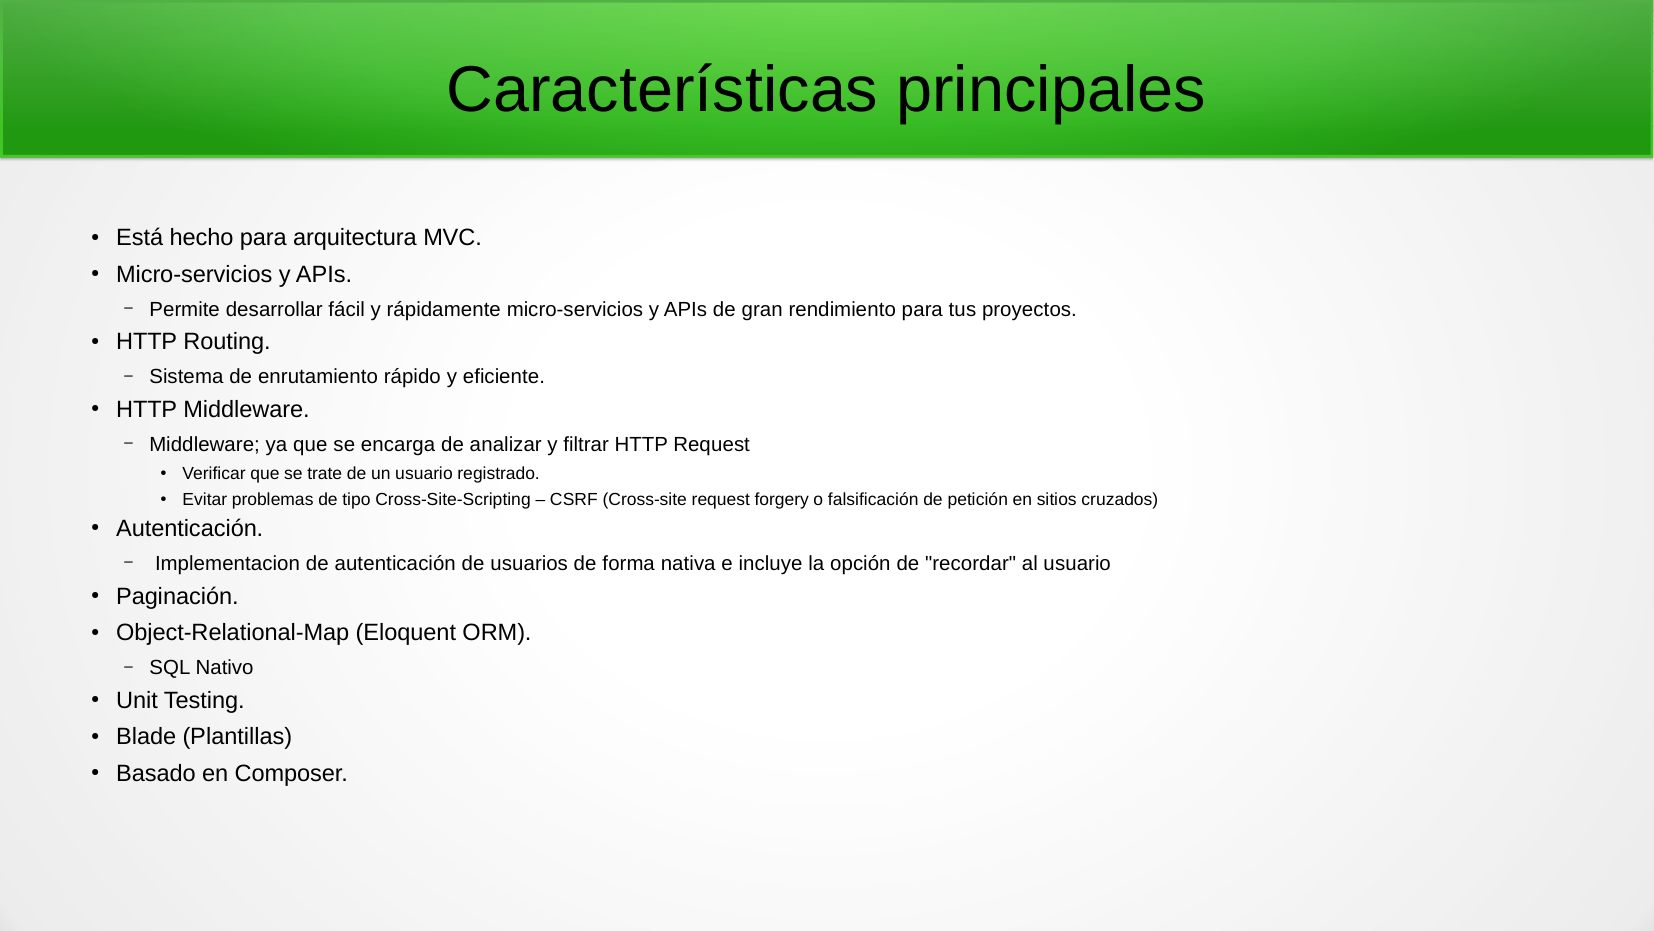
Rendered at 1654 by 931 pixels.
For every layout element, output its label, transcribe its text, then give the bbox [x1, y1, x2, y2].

list Está hecho para arquitectura MVC. Micro-servicios y APIs. Permite desarrollar fácil y rápidamente micro-servicios y APIs de gran rendimiento para tus proyectos. HTTP Routing. Sistema de enrutamiento rápido y eficiente. HTTP Middleware. Middleware; ya que se encarga de analizar y filtrar HTTP Request Verificar que se trate de un usuario registrado. Evitar problemas de tipo Cross-Site-Scripting – CSRF (Cross-site request forgery o falsificación de petición en sitios cruzados) Autenticación. Implementacion de autenticación de usuarios de forma nativa e incluye la opción de "recordar" al usuario Paginación. Object-Relational-Map (Eloquent ORM). SQL Nativo Unit Testing. Blade (Plantillas) Basado en Composer. [82, 224, 1571, 796]
title Características principales [82, 35, 1571, 142]
